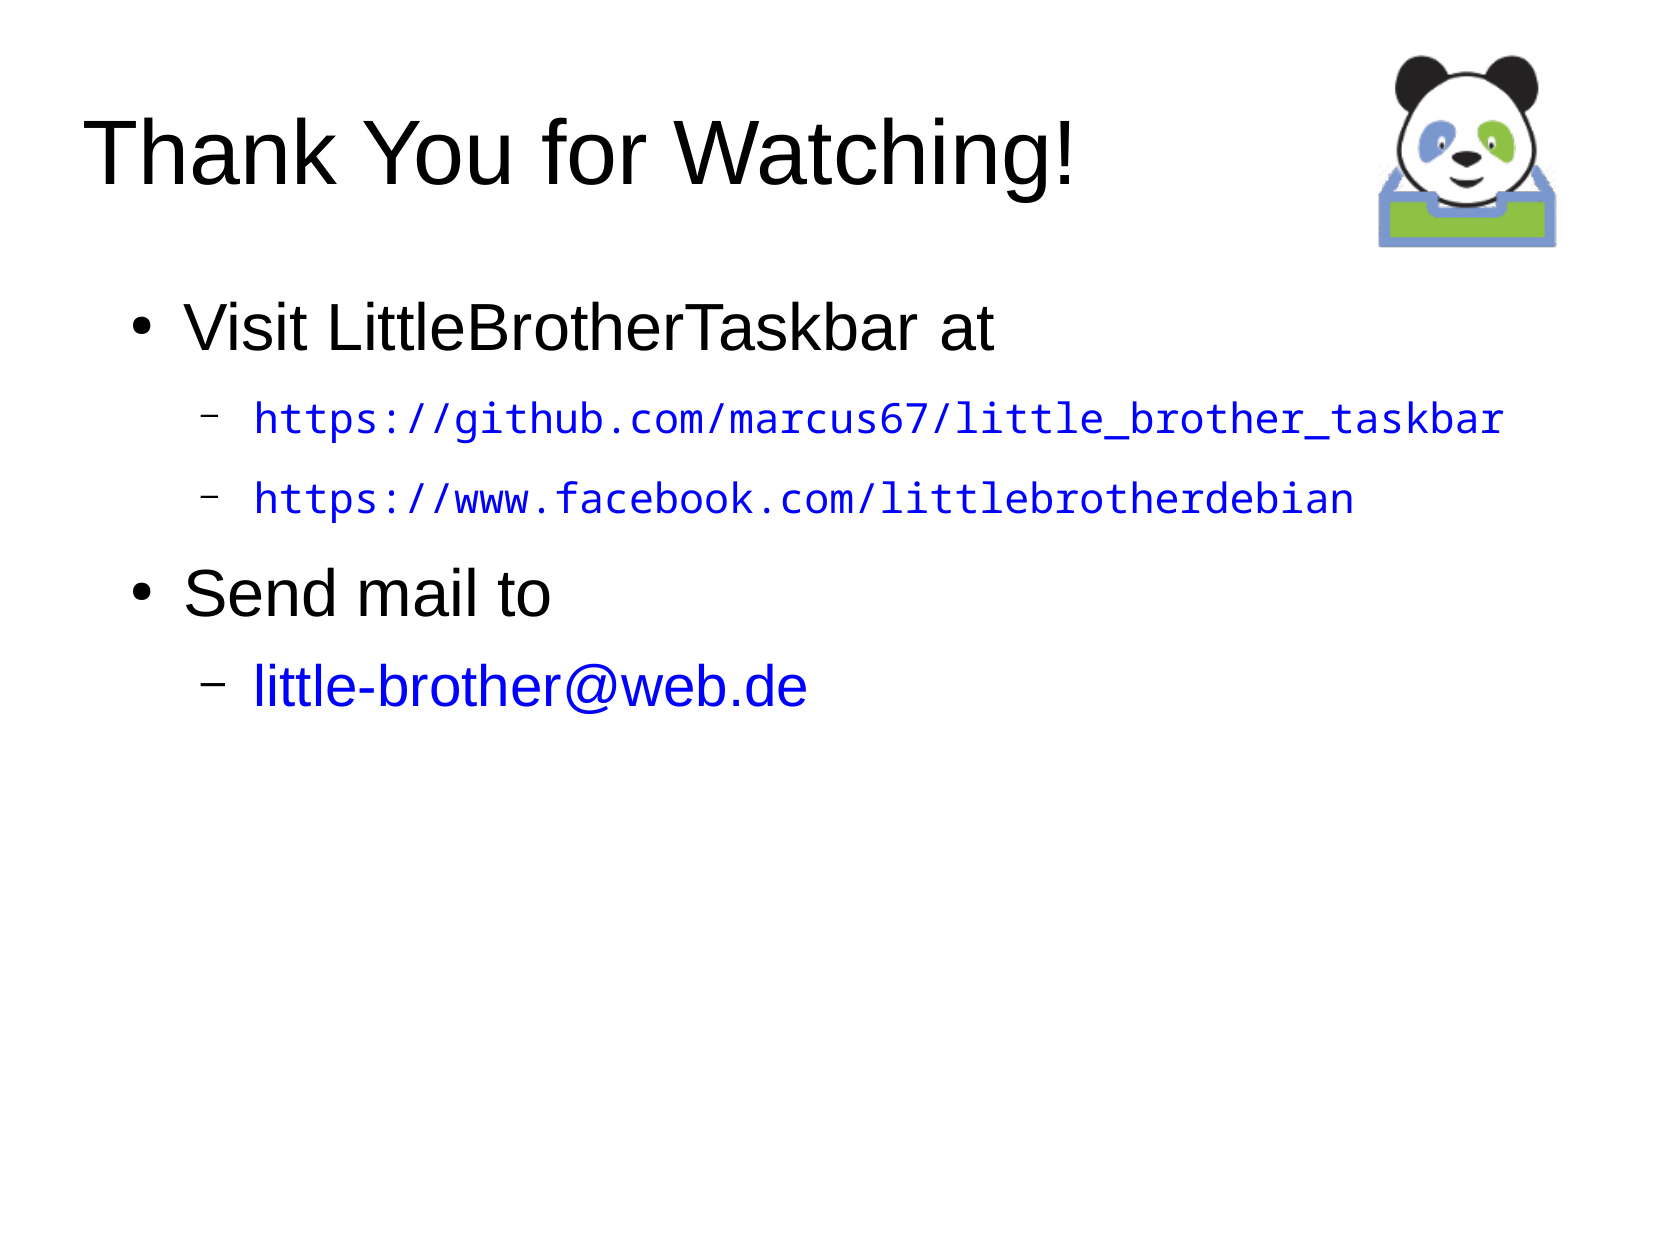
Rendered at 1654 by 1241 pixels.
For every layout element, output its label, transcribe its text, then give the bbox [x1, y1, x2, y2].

title Thank You for Watching! [82, 49, 1571, 257]
list Visit LittleBrotherTaskbar at https://github.com/marcus67/little_brother_taskbar https://www.facebook.com/littlebrotherdebian Send mail to little-brother@web.de [82, 290, 1571, 1010]
